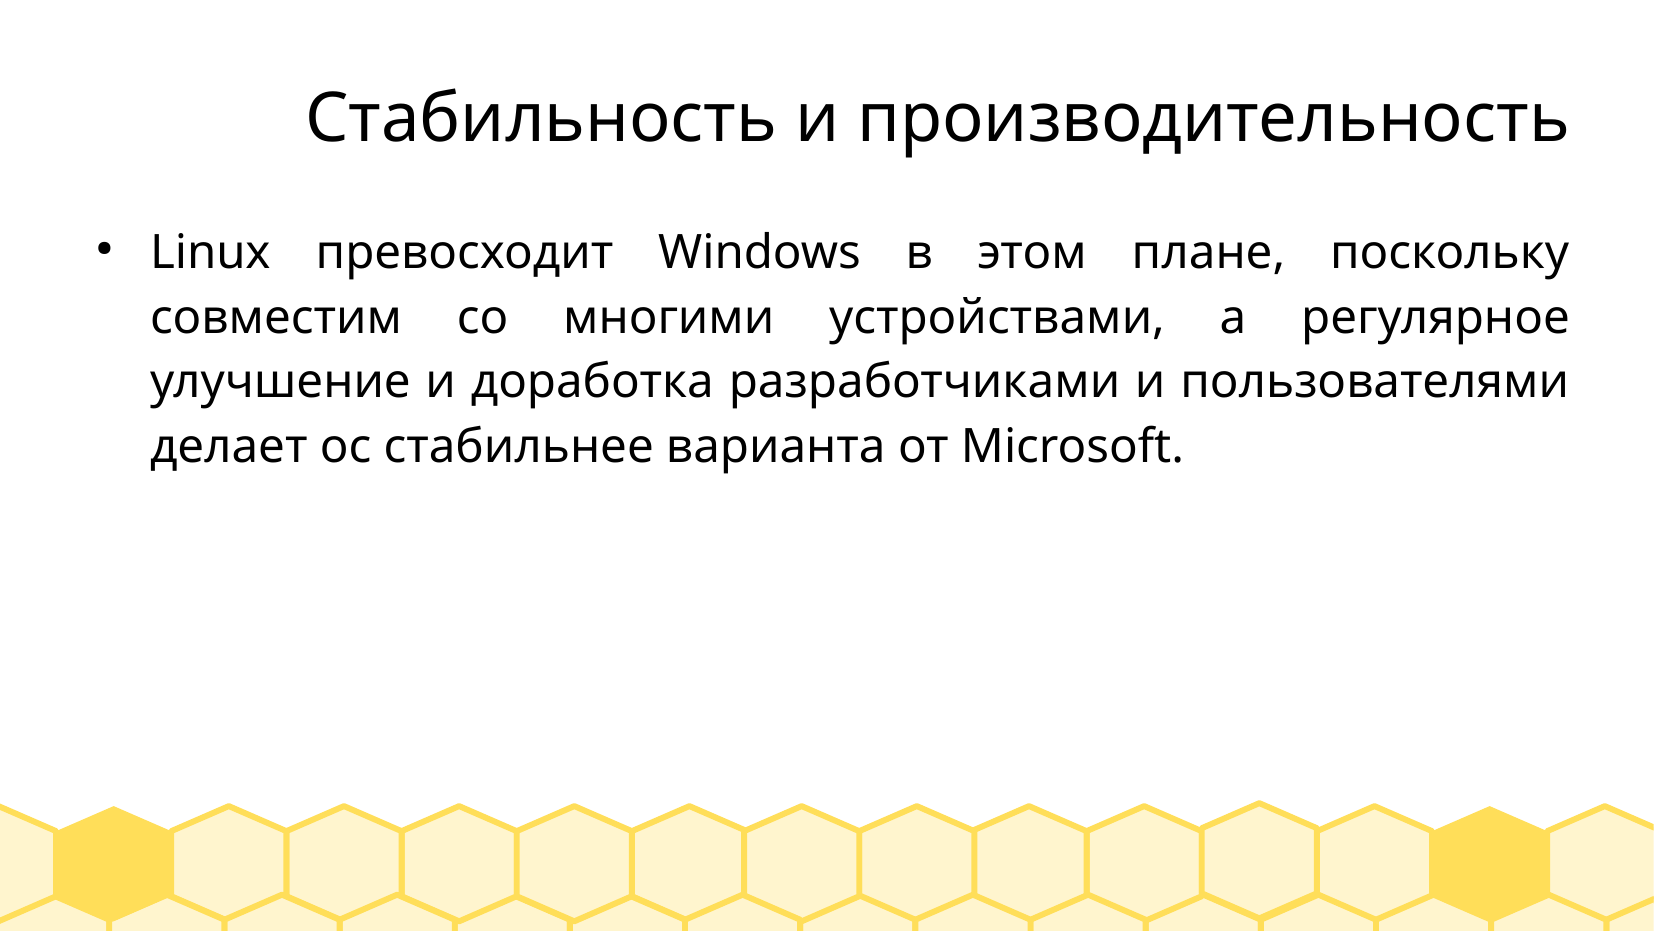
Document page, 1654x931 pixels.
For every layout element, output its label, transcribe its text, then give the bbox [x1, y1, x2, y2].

list Linux превосходит Windows в этом плане, поскольку совместим со многими устройствами, а регулярное улучшение и доработка разработчиками и пользователями делает ос стабильнее варианта от Microsoft. [82, 217, 1571, 532]
title Стабильность и производительность [82, 37, 1571, 193]
